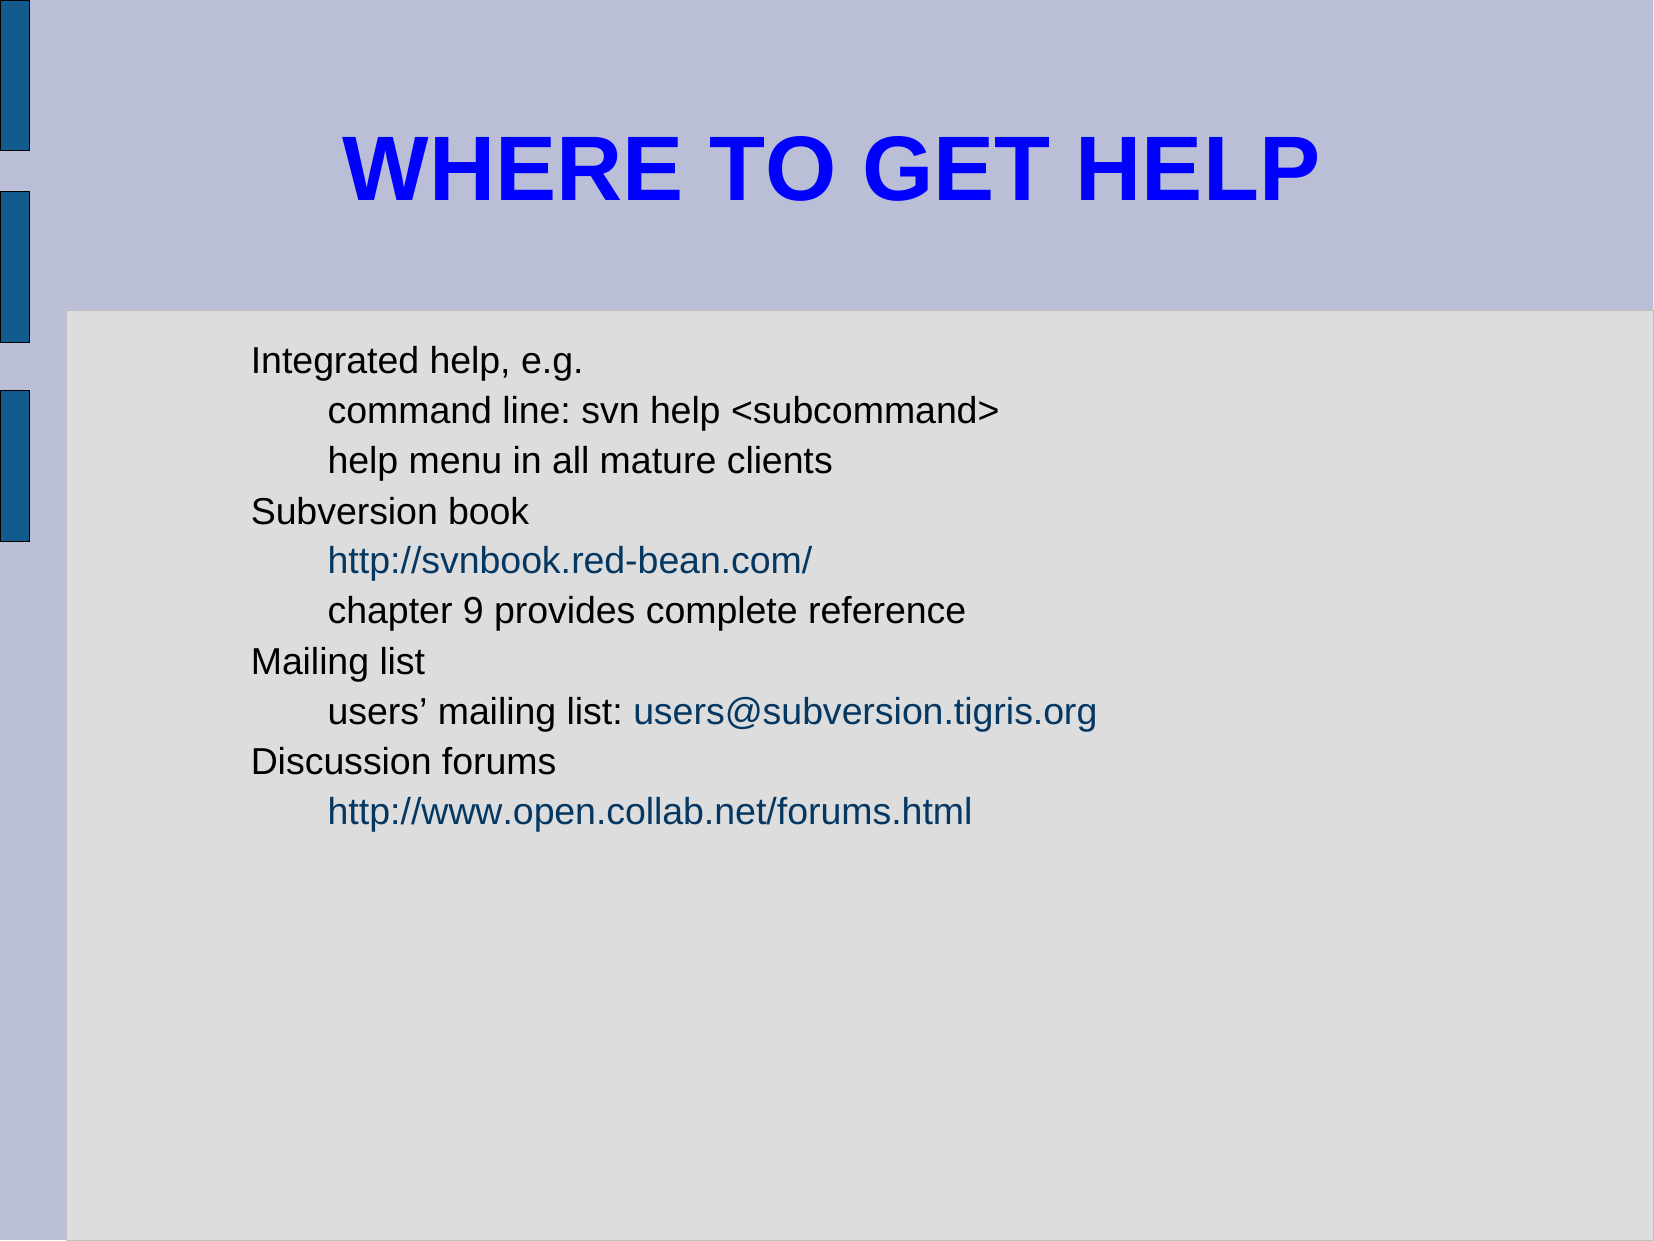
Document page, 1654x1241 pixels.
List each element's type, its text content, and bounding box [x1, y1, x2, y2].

title WHERE TO GET HELP [215, 107, 1449, 230]
list Integrated help, e.g. command line: svn help <subcommand> help menu in all mature clients Subversion book http://svnbook.red-bean.com/ chapter 9 provides complete reference Mailing list users’ mailing list: users@subversion.tigris.org Discussion forums http://www.open.collab.net/forums.html [218, 332, 1388, 1069]
